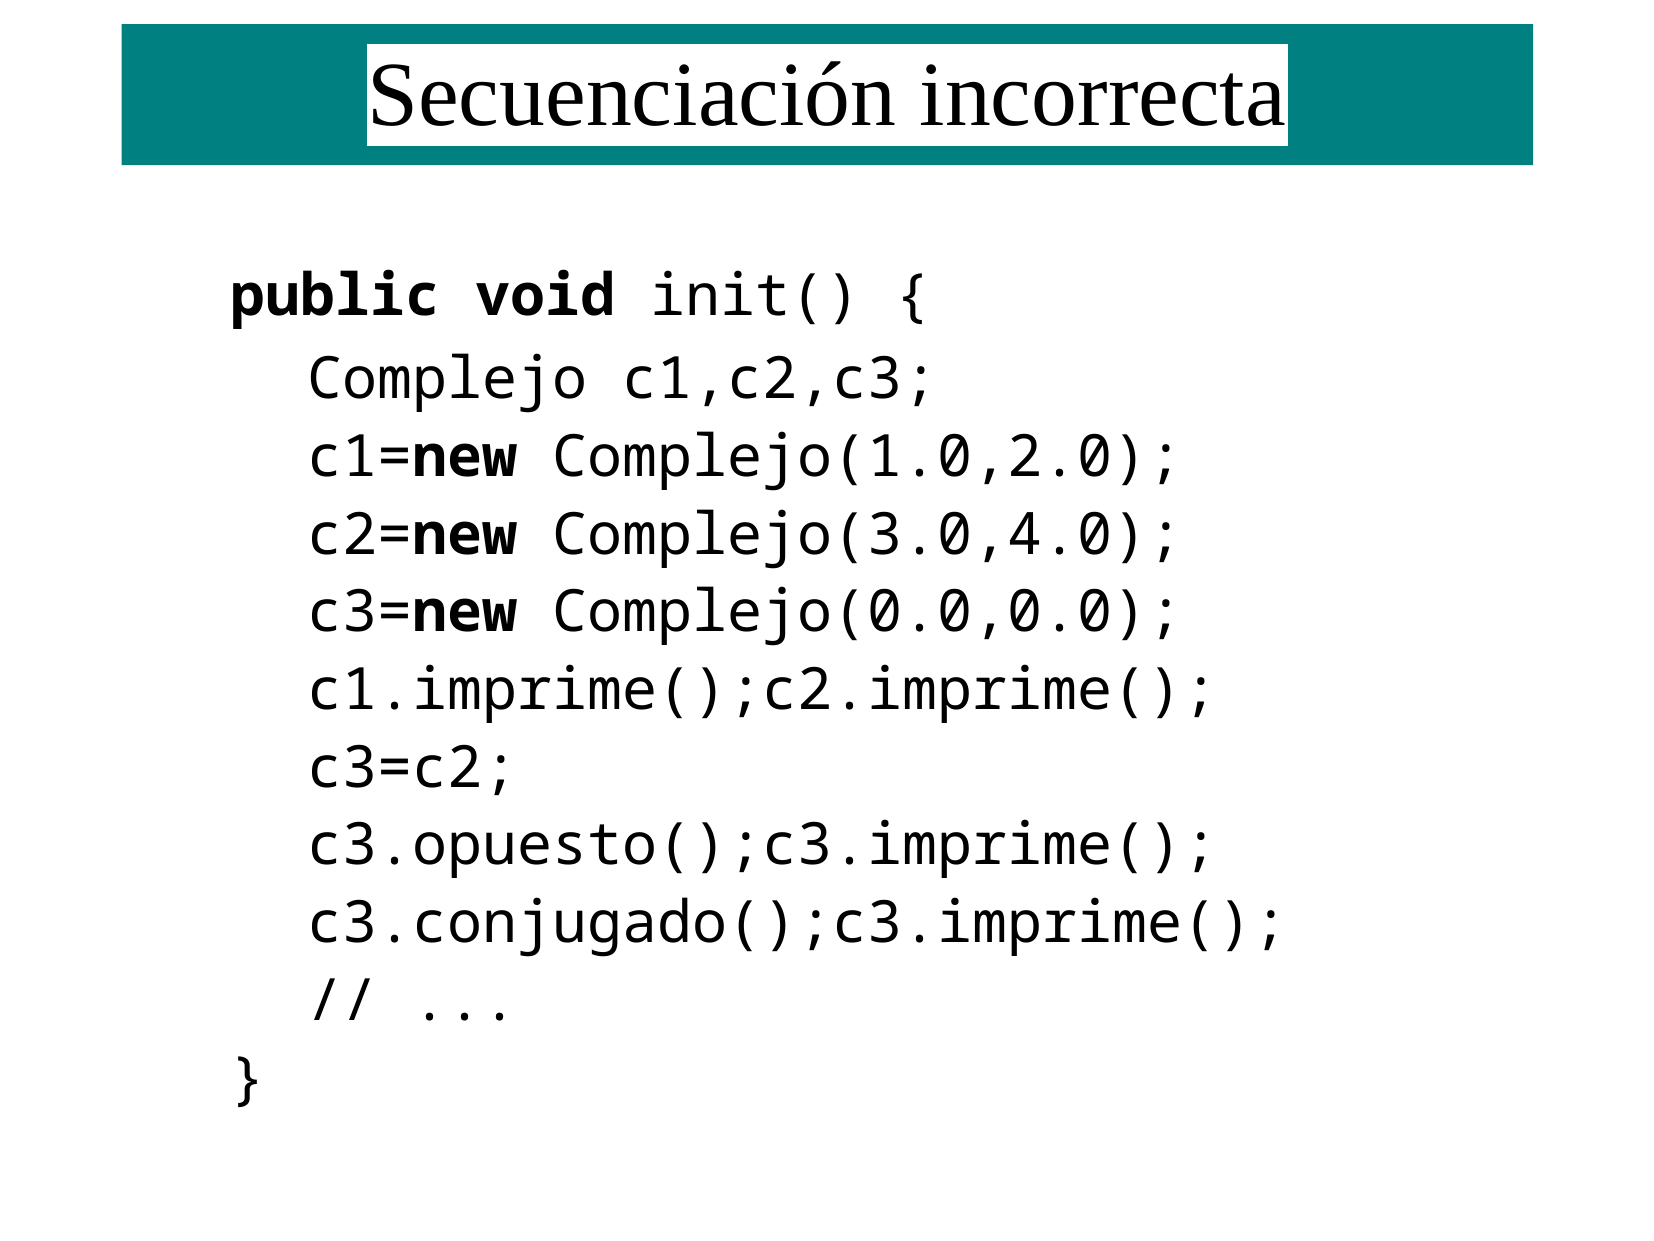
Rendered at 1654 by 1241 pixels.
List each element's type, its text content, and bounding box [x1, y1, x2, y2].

text_box public void init() { Complejo c1,c2,c3; c1=new Complejo(1.0,2.0); c2=new Complejo(3.0,4.0); c3=new Complejo(0.0,0.0); c1.imprime();c2.imprime(); c3=c2; c3.opuesto();c3.imprime(); c3.conjugado();c3.imprime(); // ... } [213, 271, 1490, 1110]
title Secuenciación incorrecta [121, 24, 1534, 166]
